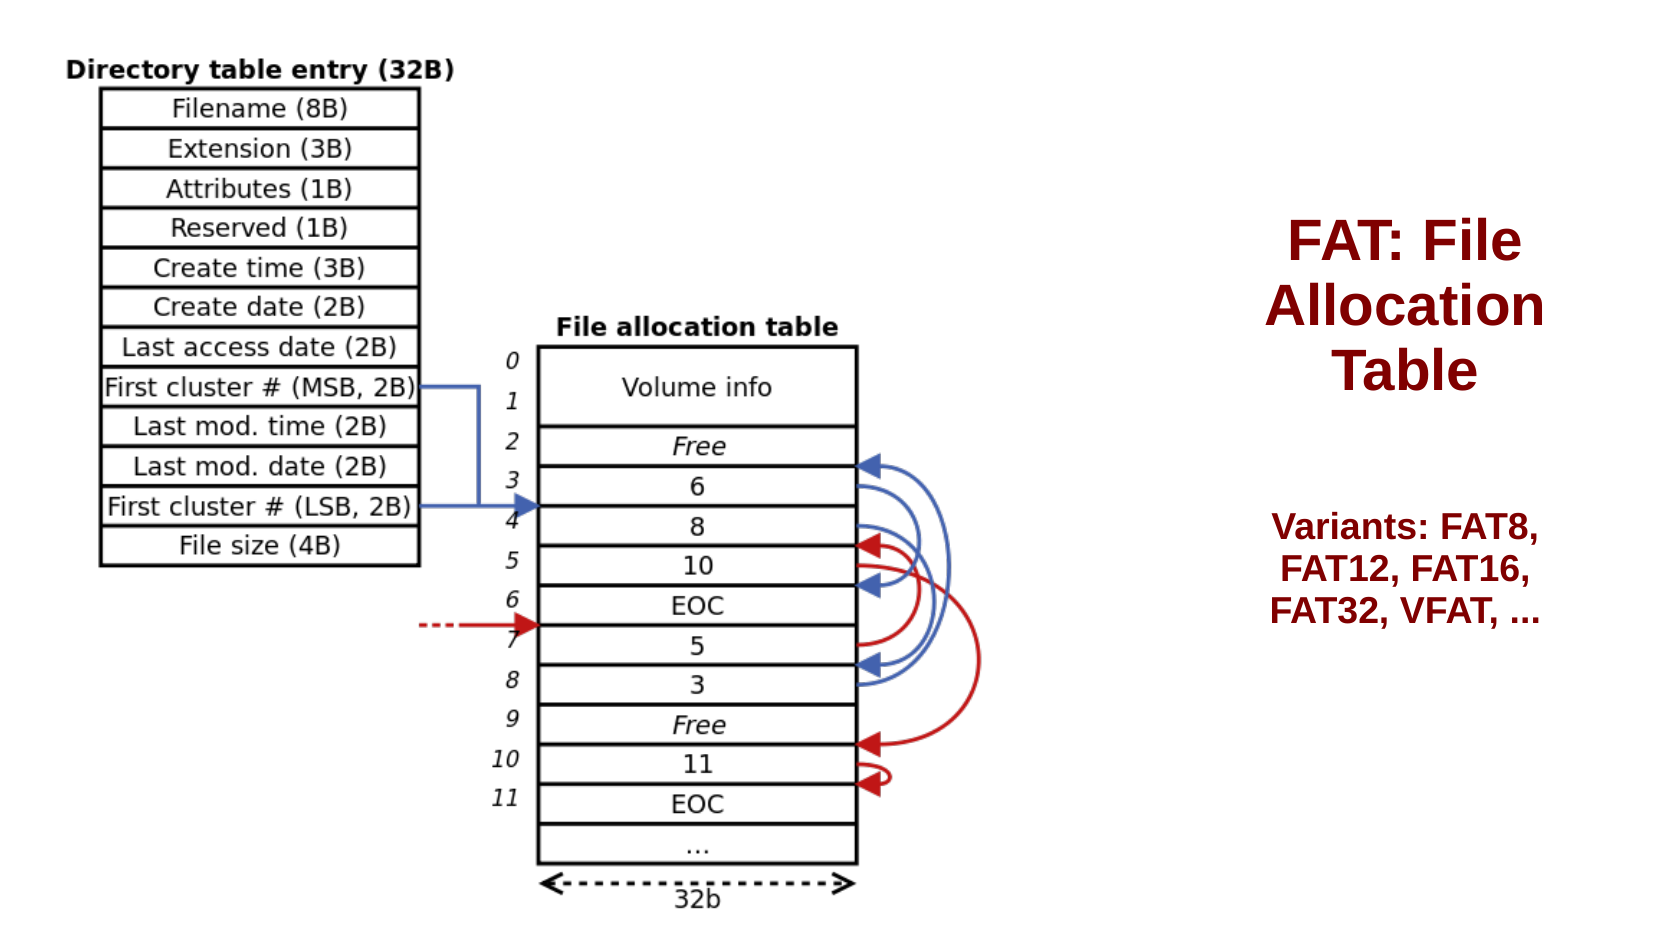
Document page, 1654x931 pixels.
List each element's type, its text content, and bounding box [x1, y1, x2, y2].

picture [54, 53, 993, 914]
title FAT: File Allocation Table Variants: FAT8, FAT12, FAT16, FAT32, VFAT, ... [1251, 47, 1560, 792]
